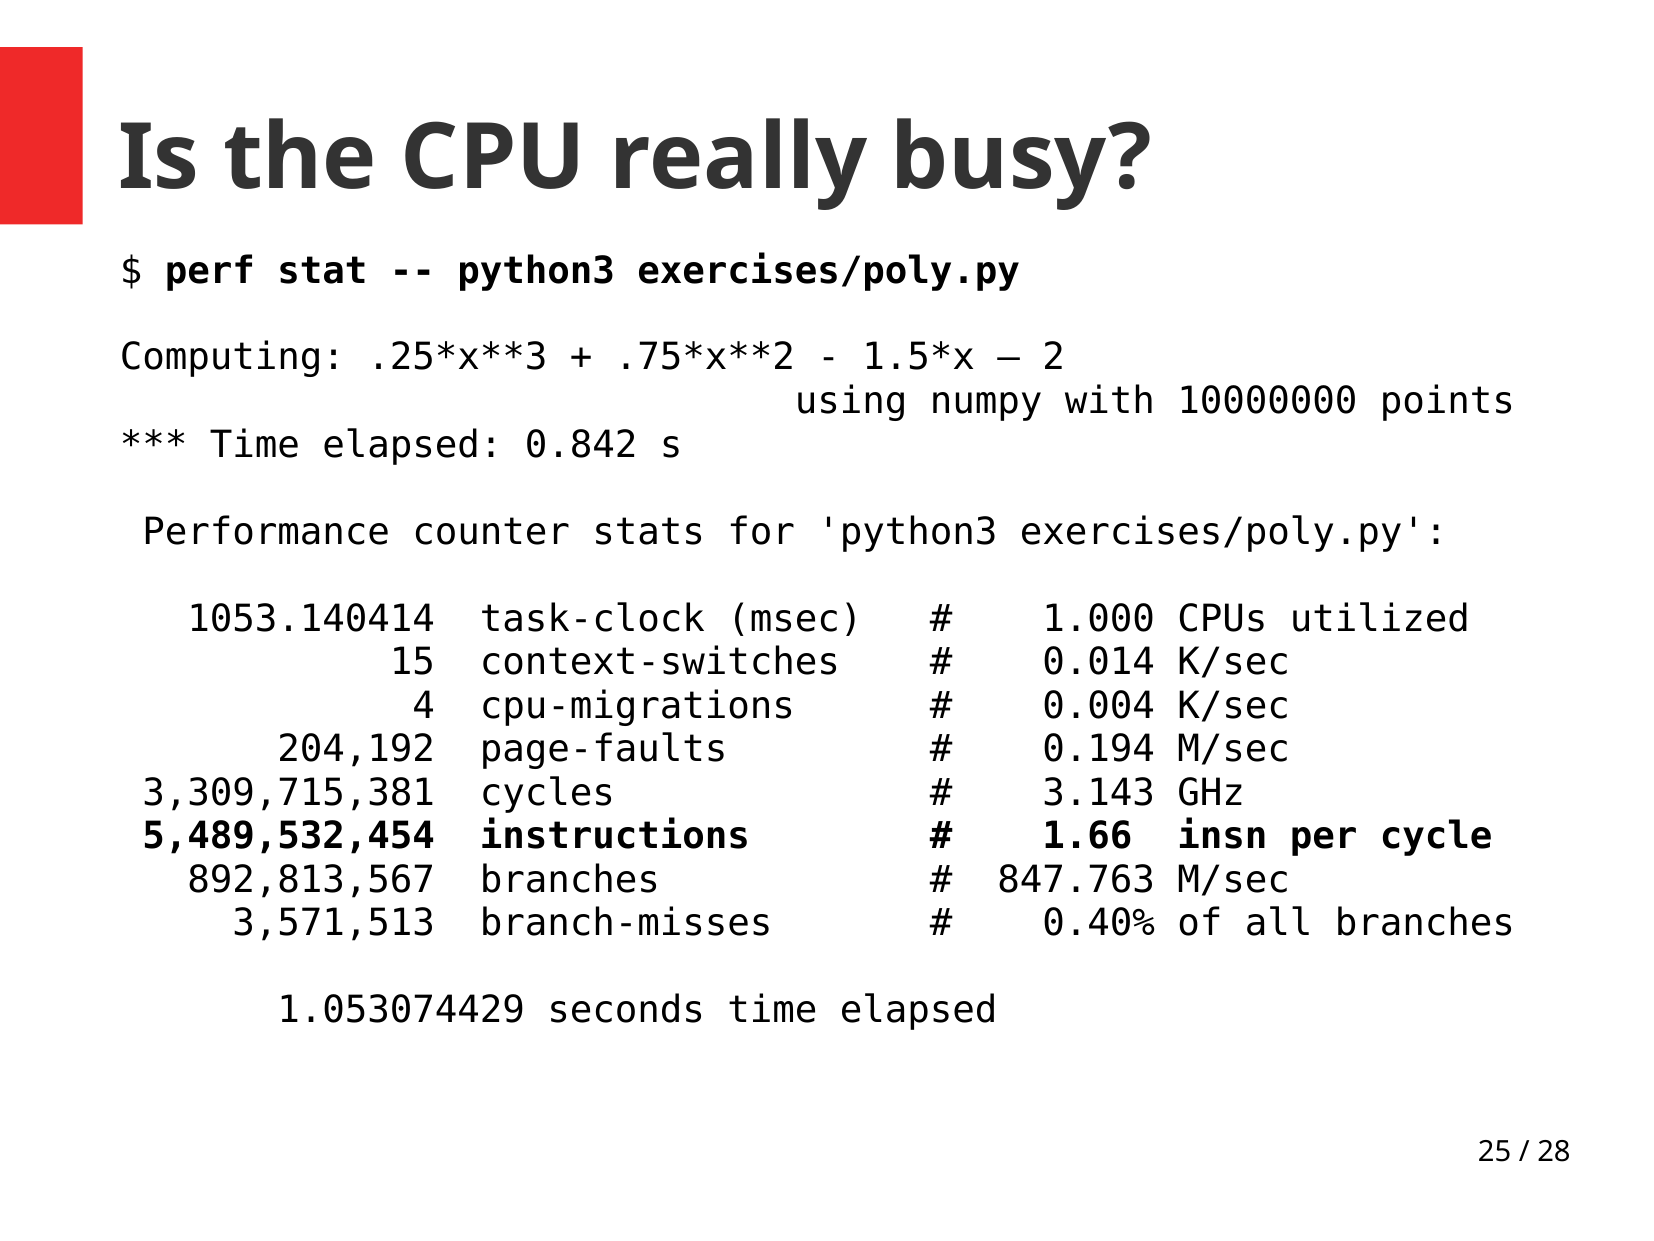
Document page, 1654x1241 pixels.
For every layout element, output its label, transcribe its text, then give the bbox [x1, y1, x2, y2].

text_box $ perf stat -- python3 exercises/poly.py Computing: .25*x**3 + .75*x**2 - 1.5*x – 2 using numpy with 10000000 points *** Time elapsed: 0.842 s Performance counter stats for 'python3 exercises/poly.py': 1053.140414 task-clock (msec) # 1.000 CPUs utilized 15 context-switches # 0.014 K/sec 4 cpu-migrations # 0.004 K/sec 204,192 page-faults # 0.194 M/sec 3,309,715,381 cycles # 3.143 GHz 5,489,532,454 instructions # 1.66 insn per cycle 892,813,567 branches # 847.763 M/sec 3,571,513 branch-misses # 0.40% of all branches 1.053074429 seconds time elapsed [105, 240, 1654, 1127]
title Is the CPU really busy? [118, 49, 1571, 240]
